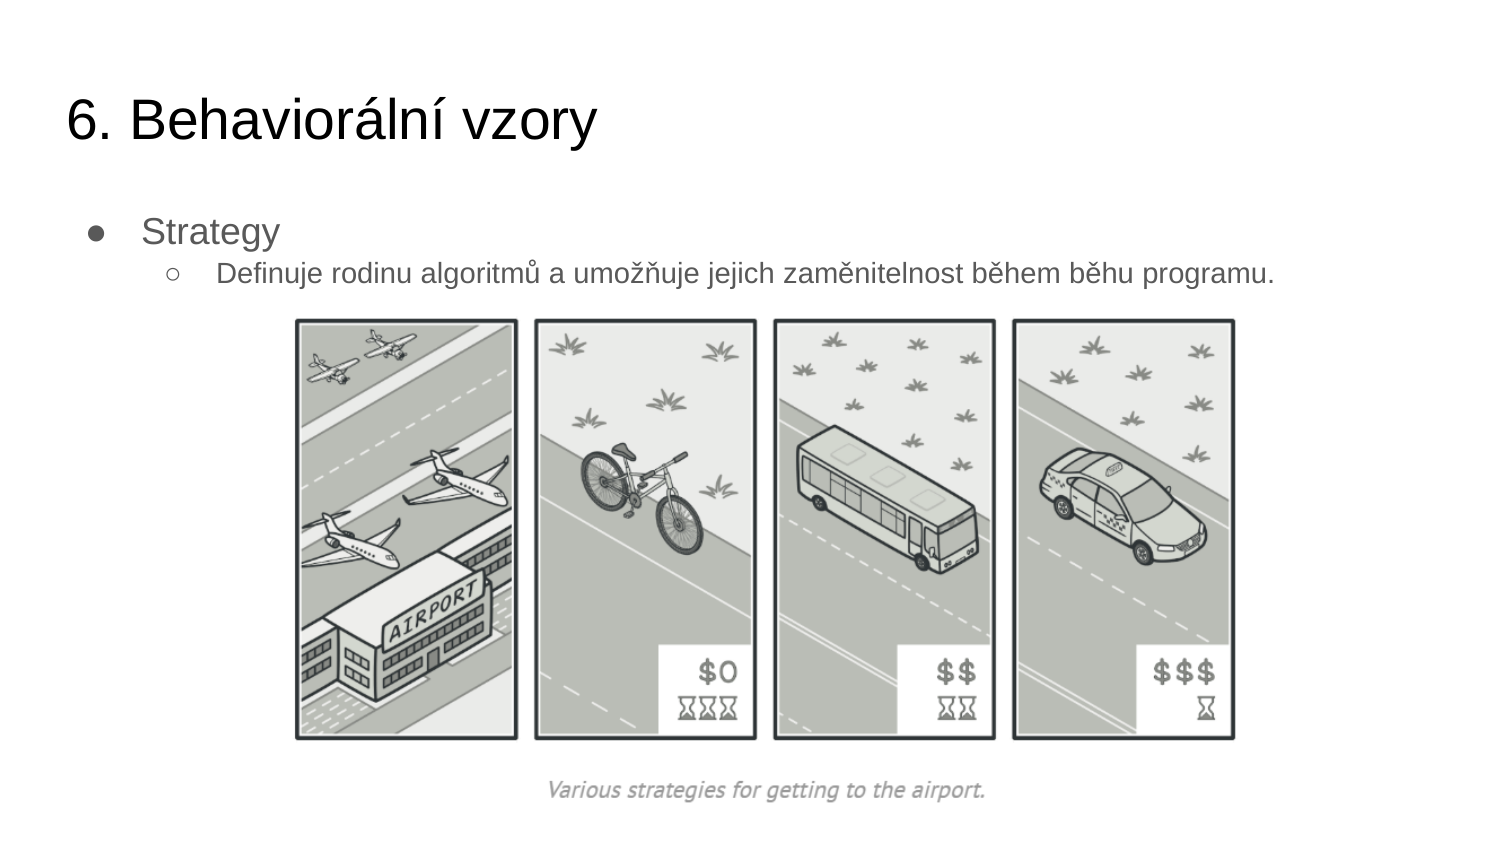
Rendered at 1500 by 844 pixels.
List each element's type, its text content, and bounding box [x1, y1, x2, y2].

list Strategy Definuje rodinu algoritmů a umožňuje jejich zaměnitelnost během běhu programu. [51, 189, 1449, 844]
title 6. Behaviorální vzory [51, 72, 1449, 167]
picture [277, 312, 1250, 816]
